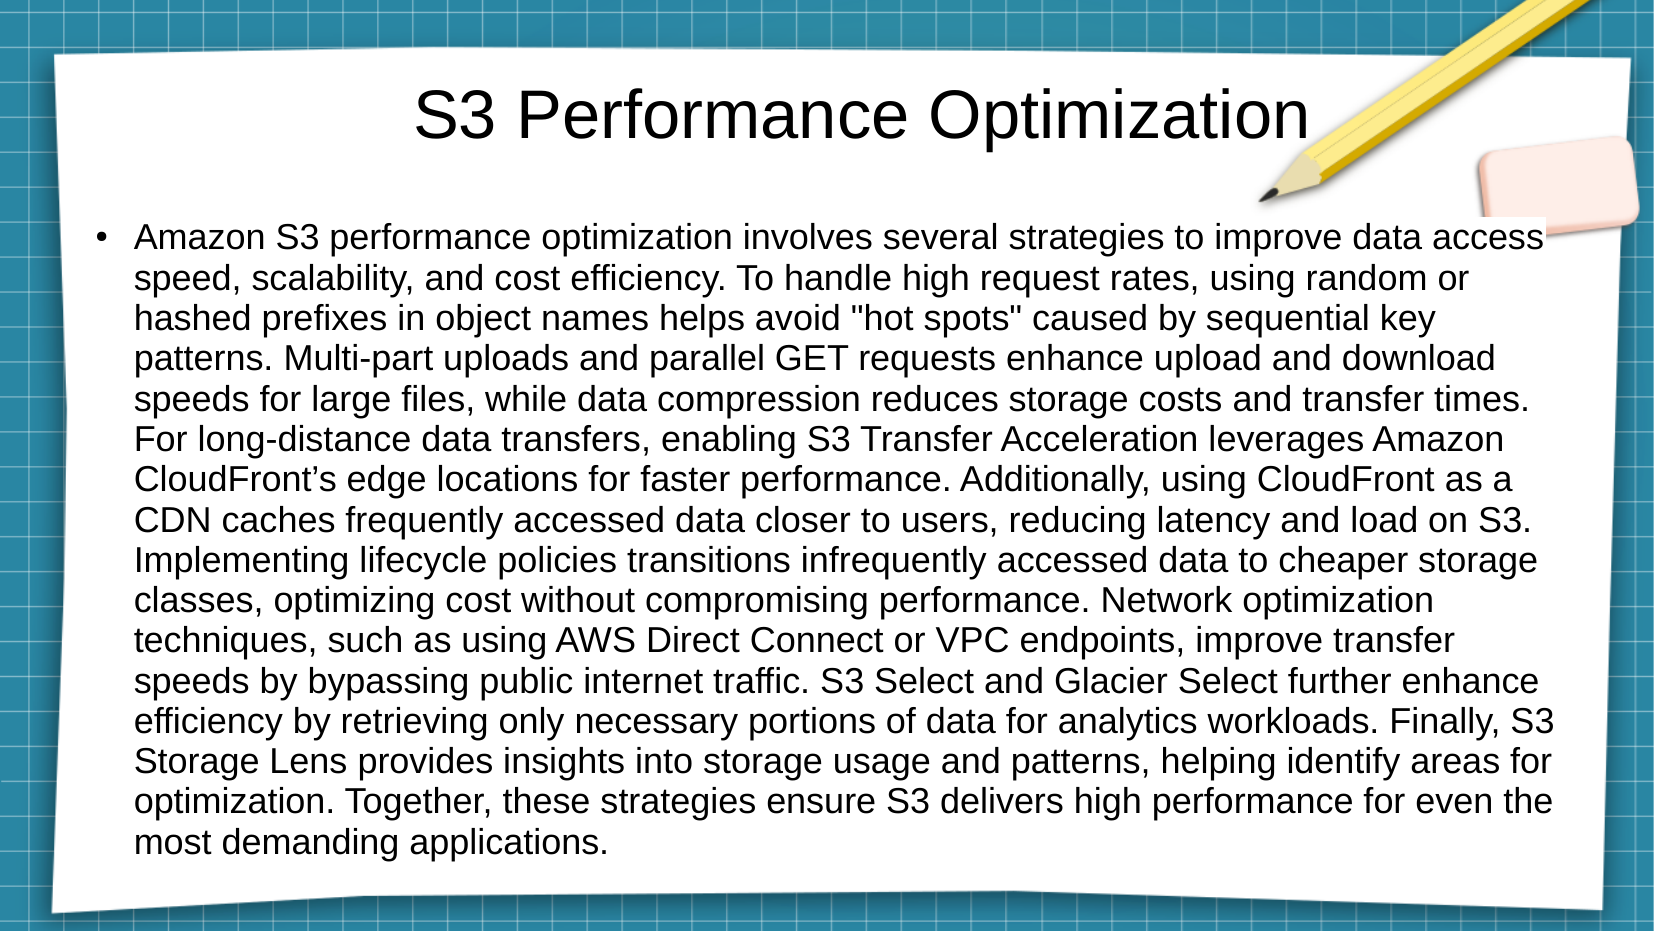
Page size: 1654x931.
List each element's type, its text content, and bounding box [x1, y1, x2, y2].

list Amazon S3 performance optimization involves several strategies to improve data access speed, scalability, and cost efficiency. To handle high request rates, using random or hashed prefixes in object names helps avoid "hot spots" caused by sequential key patterns. Multi-part uploads and parallel GET requests enhance upload and download speeds for large files, while data compression reduces storage costs and transfer times. For long-distance data transfers, enabling S3 Transfer Acceleration leverages Amazon CloudFront’s edge locations for faster performance. Additionally, using CloudFront as a CDN caches frequently accessed data closer to users, reducing latency and load on S3. Implementing lifecycle policies transitions infrequently accessed data to cheaper storage classes, optimizing cost without compromising performance. Network optimization techniques, such as using AWS Direct Connect or VPC endpoints, improve transfer speeds by bypassing public internet traffic. S3 Select and Glacier Select further enhance efficiency by retrieving only necessary portions of data for analytics workloads. Finally, S3 Storage Lens provides insights into storage usage and patterns, helping identify areas for optimization. Together, these strategies ensure S3 delivers high performance for even the most demanding applications. [82, 217, 1571, 863]
title S3 Performance Optimization [82, 37, 1571, 193]
picture [0, 0, 1654, 931]
